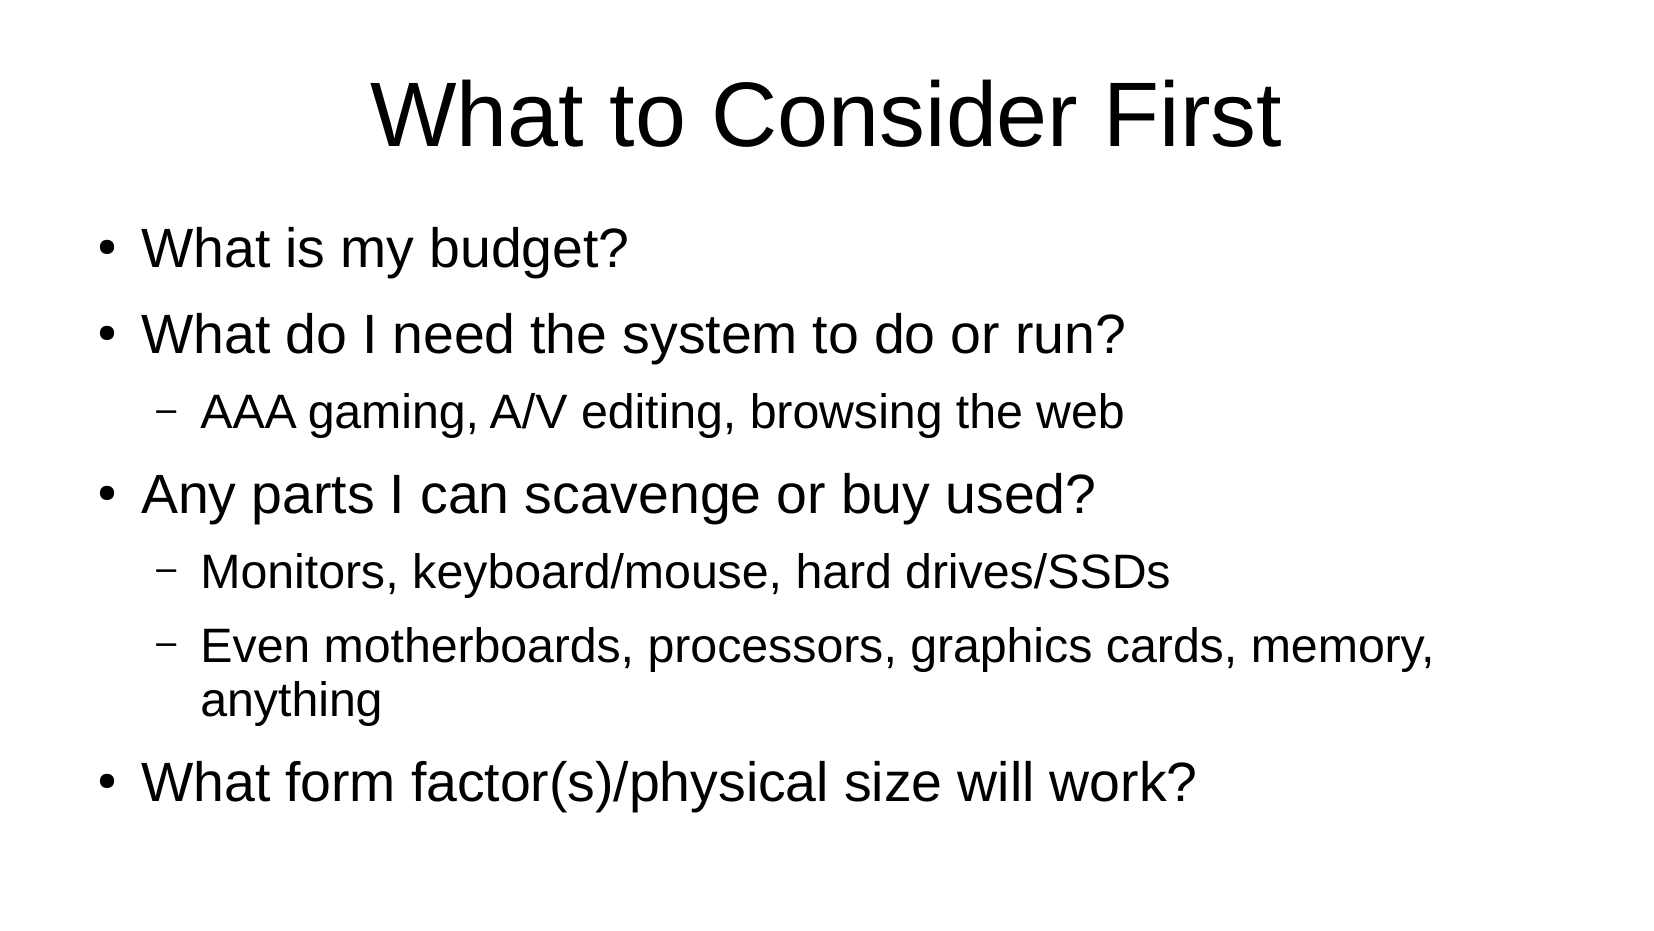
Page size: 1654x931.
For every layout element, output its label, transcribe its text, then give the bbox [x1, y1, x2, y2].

title What to Consider First [82, 37, 1571, 193]
list What is my budget? What do I need the system to do or run? AAA gaming, A/V editing, browsing the web Any parts I can scavenge or buy used? Monitors, keyboard/mouse, hard drives/SSDs Even motherboards, processors, graphics cards, memory, anything What form factor(s)/physical size will work? [82, 217, 1571, 820]
